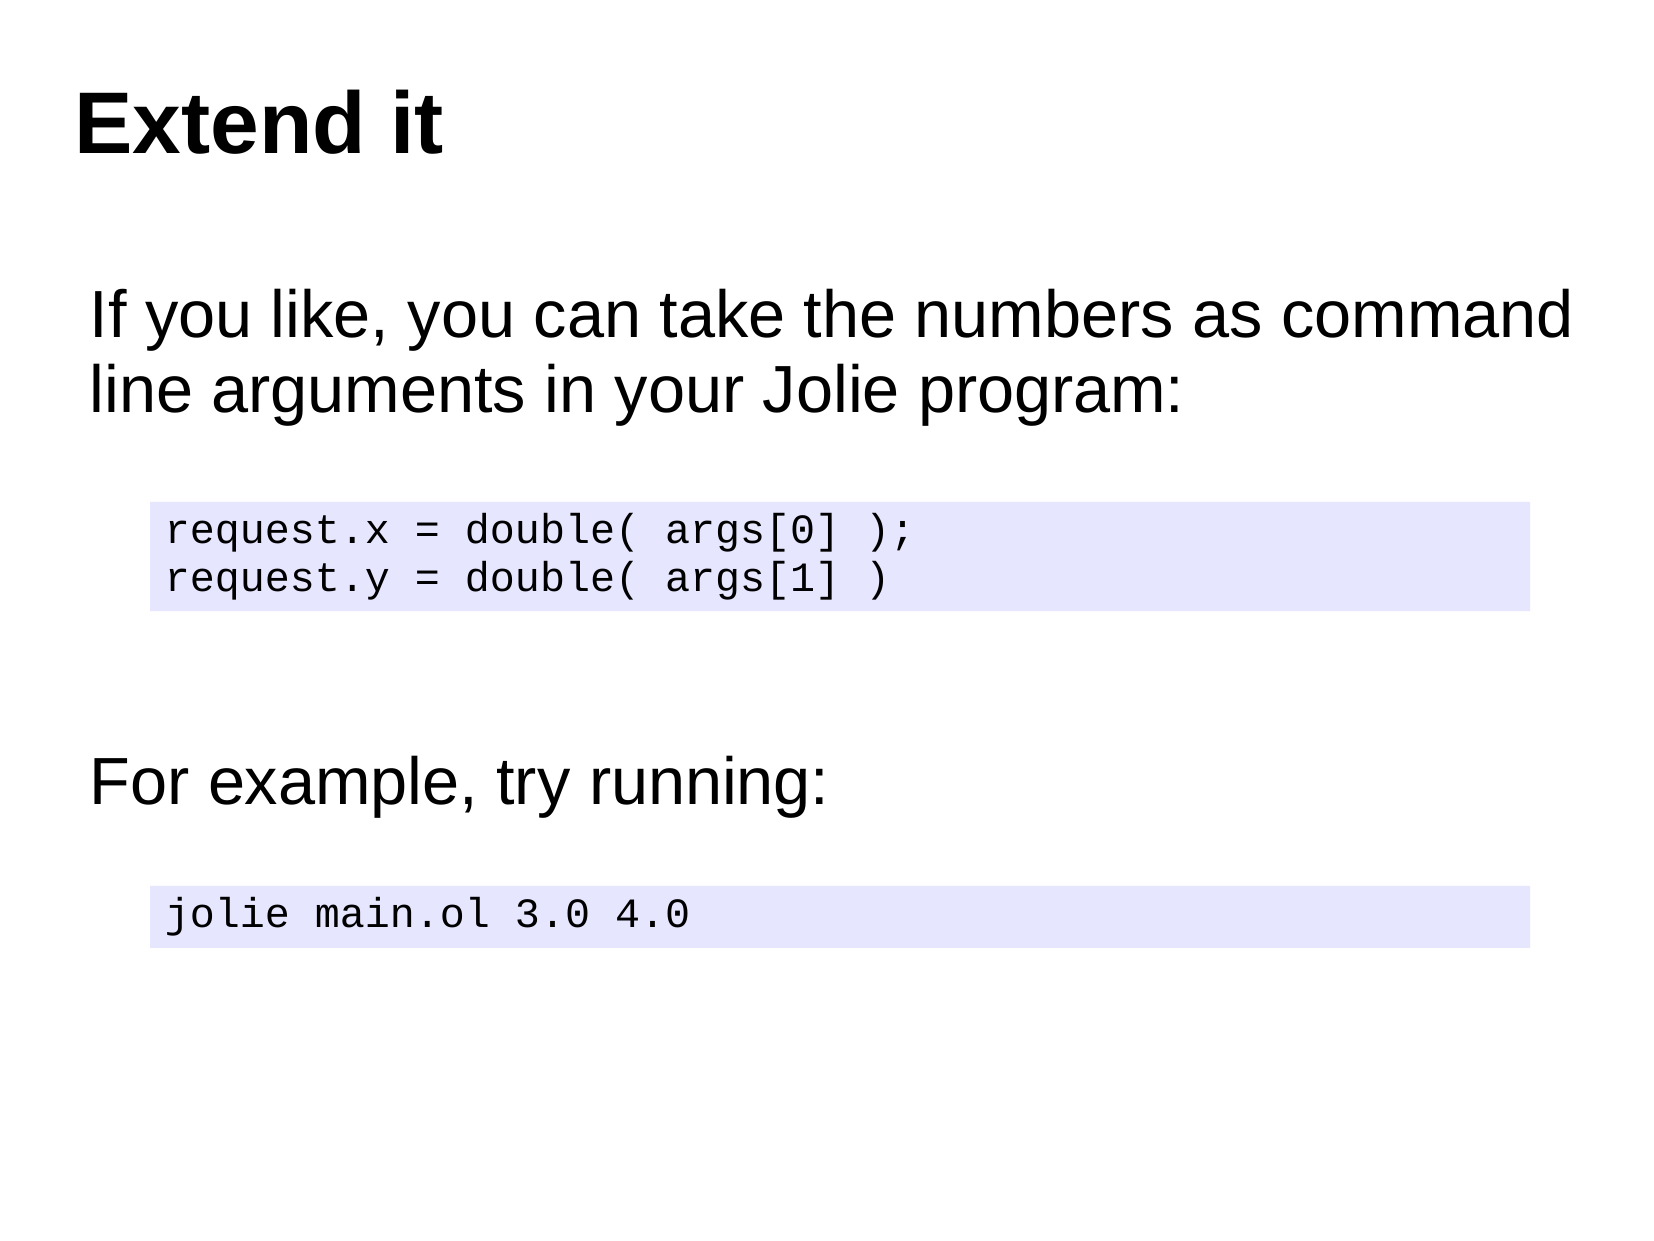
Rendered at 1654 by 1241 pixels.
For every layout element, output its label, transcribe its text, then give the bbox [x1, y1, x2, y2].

text_box request.x = double( args[0] ); request.y = double( args[1] ) [150, 501, 1531, 612]
text_box For example, try running: [75, 736, 1591, 902]
text_box Extend it [60, 67, 940, 181]
text_box If you like, you can take the numbers as command line arguments in your Jolie program: [75, 270, 1591, 435]
text_box jolie main.ol 3.0 4.0 [150, 902, 1531, 948]
